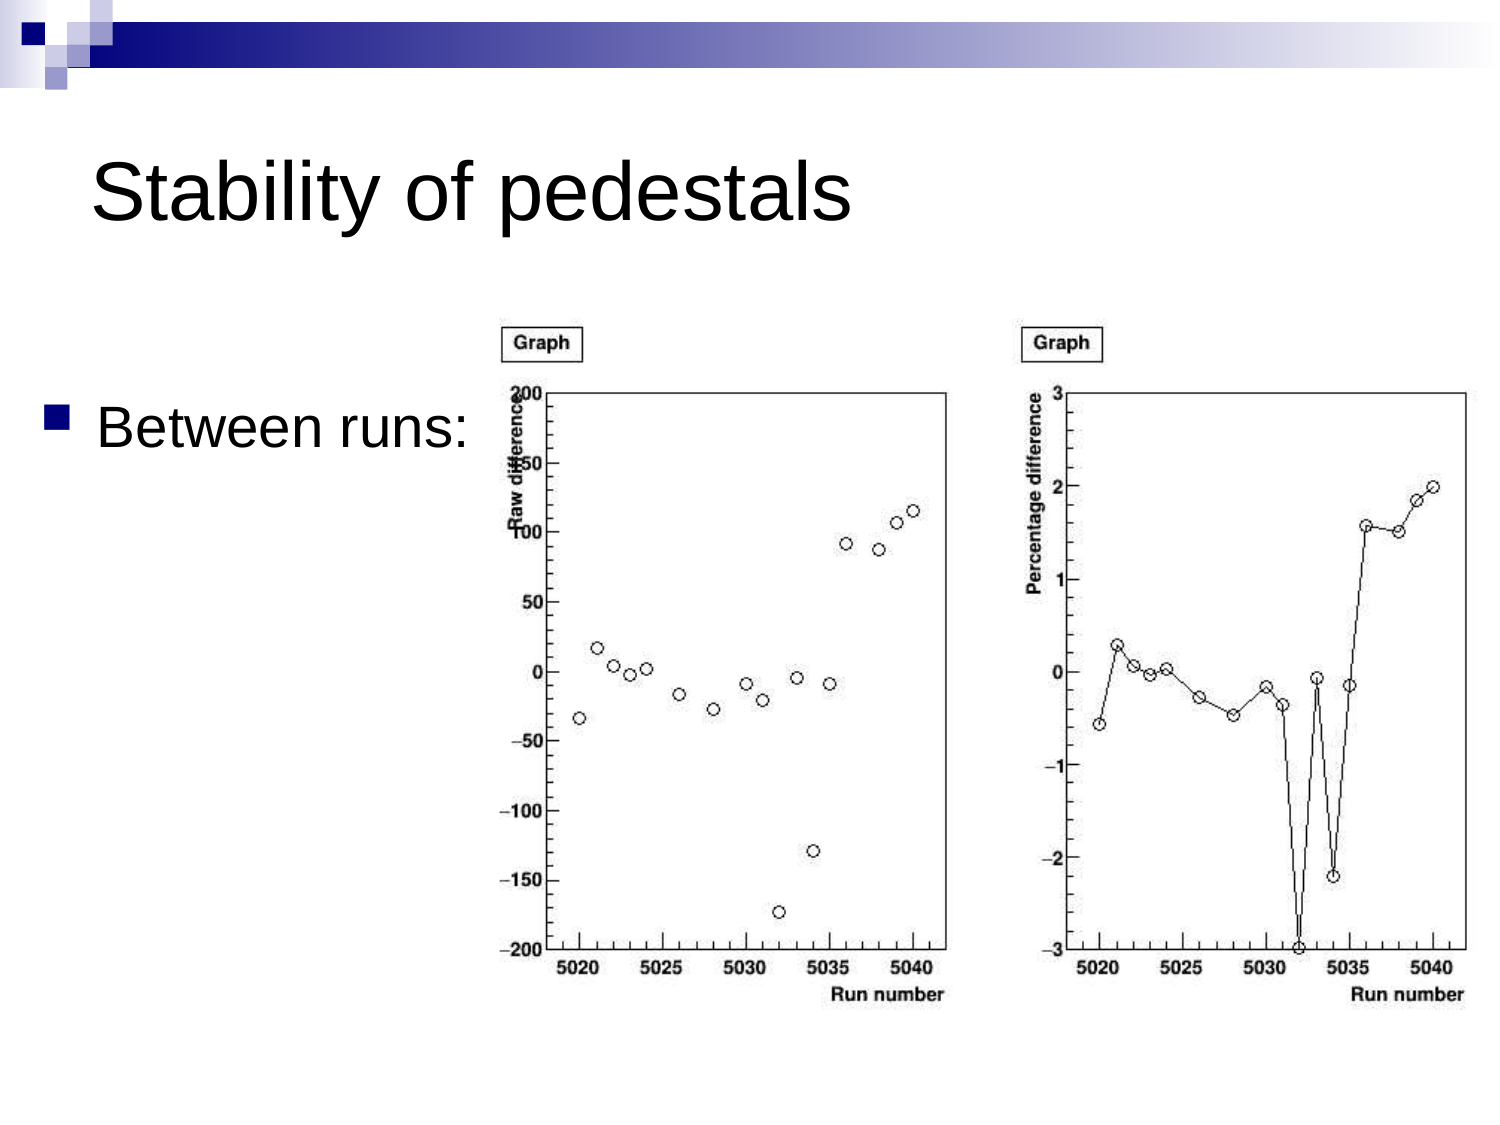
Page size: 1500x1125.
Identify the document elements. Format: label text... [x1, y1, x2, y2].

list Between runs: [25, 296, 1428, 935]
title Stability of pedestals [75, 75, 1426, 296]
picture [488, 318, 1500, 1028]
